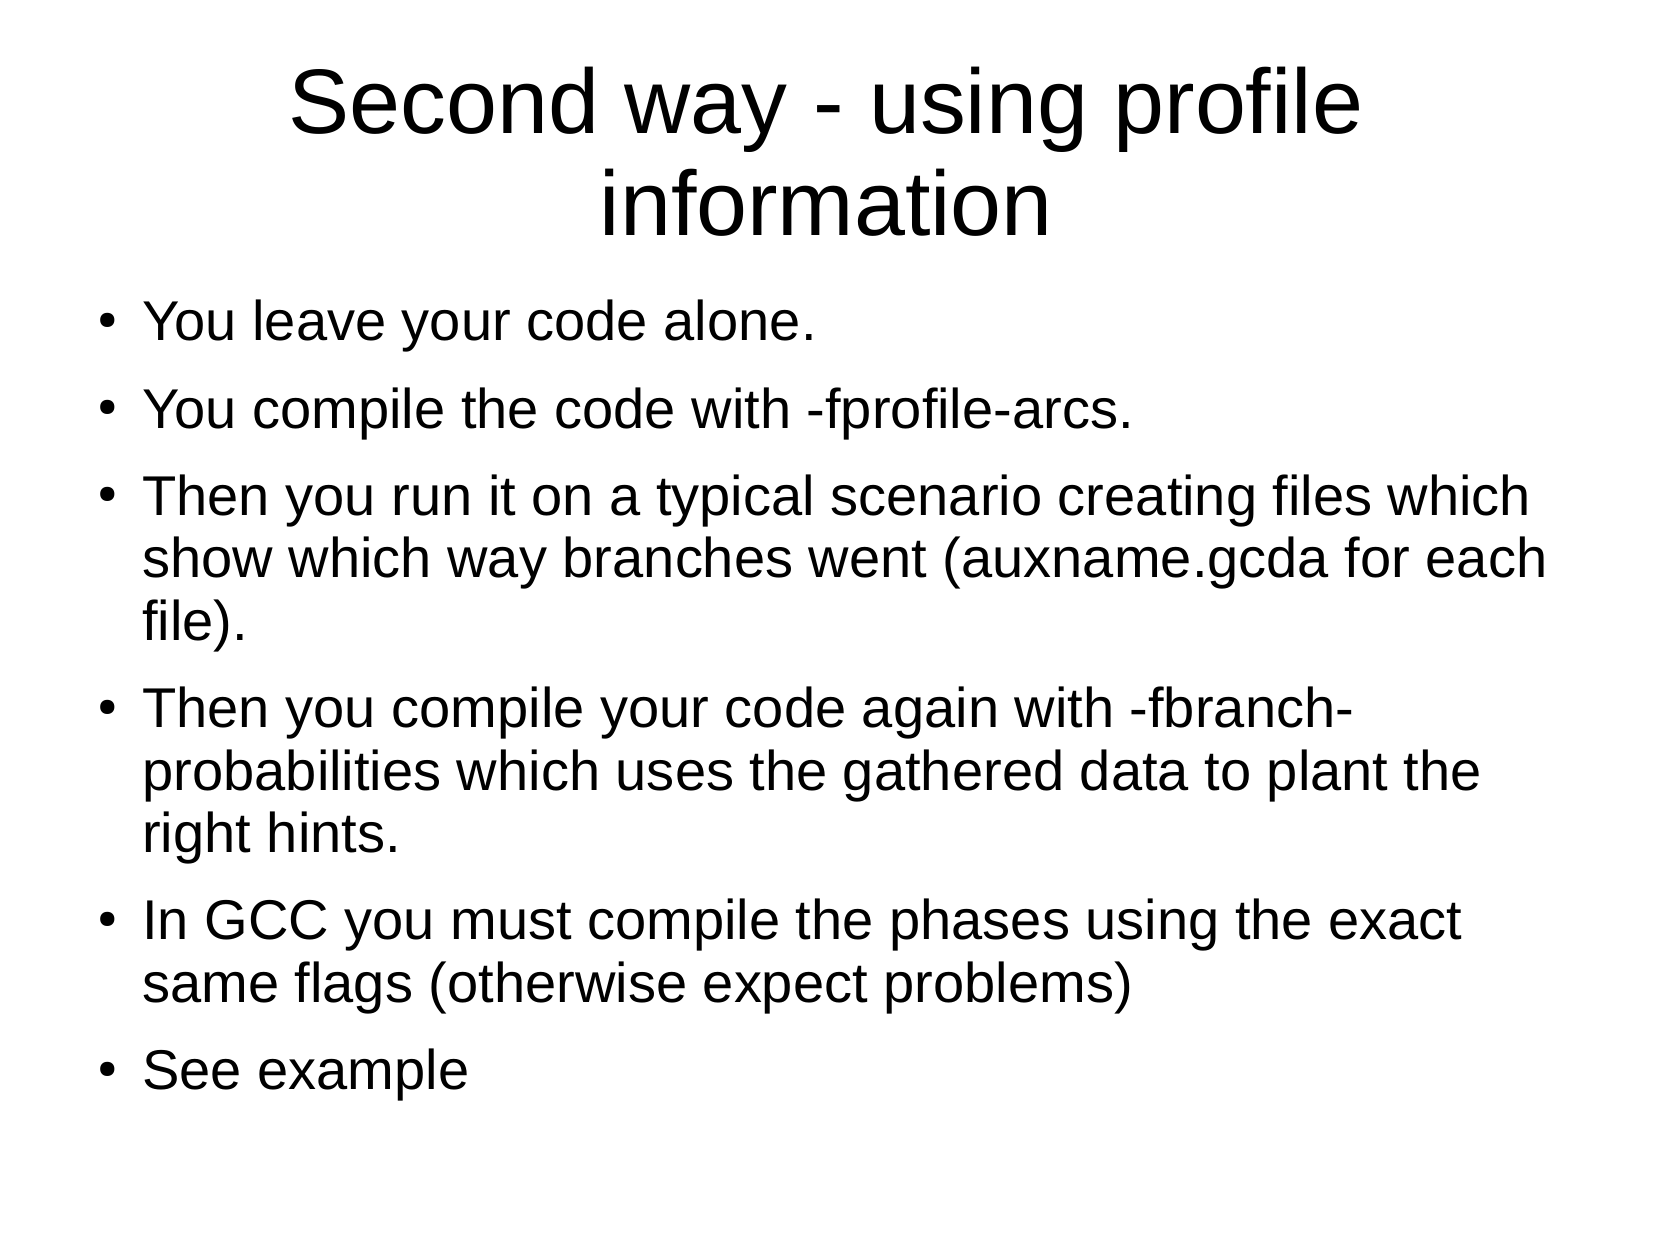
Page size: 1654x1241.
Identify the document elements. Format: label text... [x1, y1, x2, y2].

list You leave your code alone. You compile the code with -fprofile-arcs. Then you run it on a typical scenario creating files which show which way branches went (auxname.gcda for each file). Then you compile your code again with -fbranch-probabilities which uses the gathered data to plant the right hints. In GCC you must compile the phases using the exact same flags (otherwise expect problems) See example [82, 290, 1571, 1109]
title Second way - using profile information [82, 49, 1571, 257]
